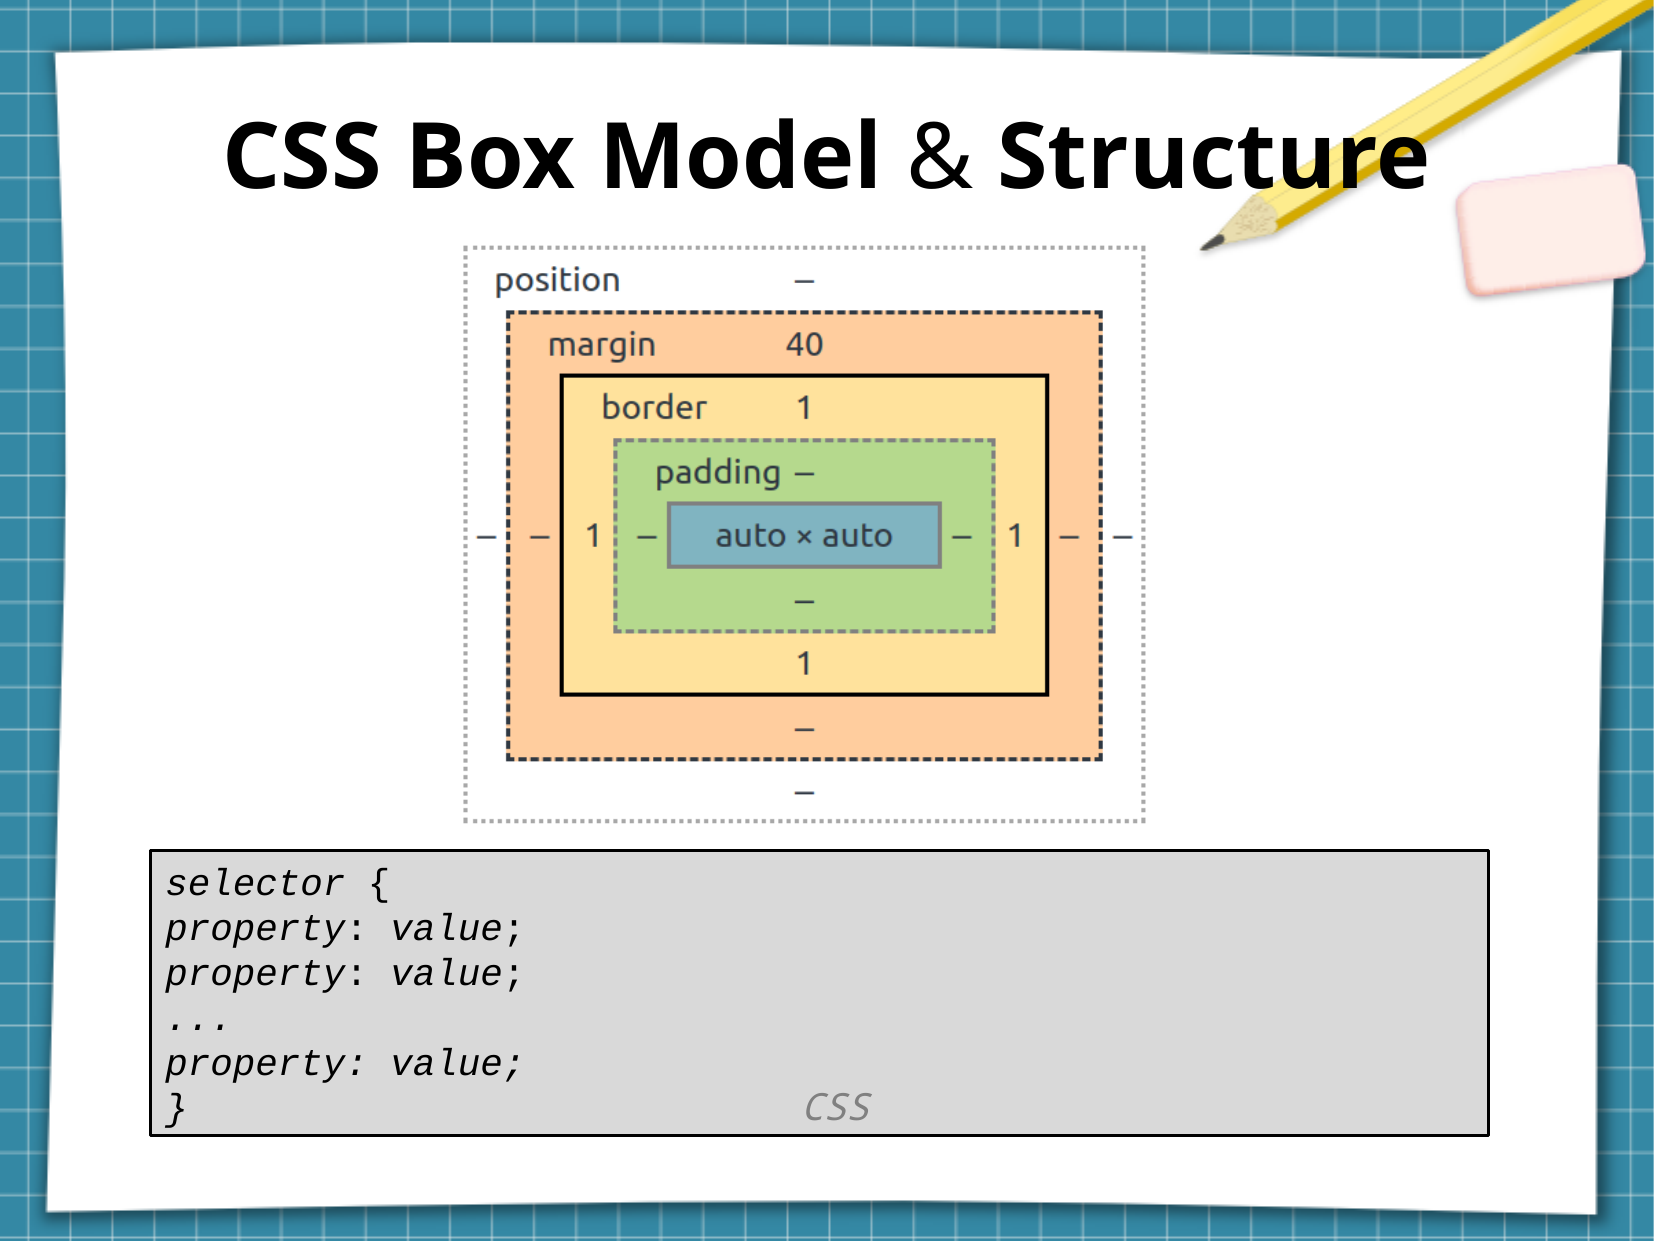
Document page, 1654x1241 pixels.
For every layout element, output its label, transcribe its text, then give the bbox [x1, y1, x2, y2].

title CSS Box Model & Structure [82, 49, 1571, 257]
text_box selector { property: value; property: value; ... property: value; } CSS [150, 850, 1489, 1136]
picture [0, 0, 1654, 1241]
